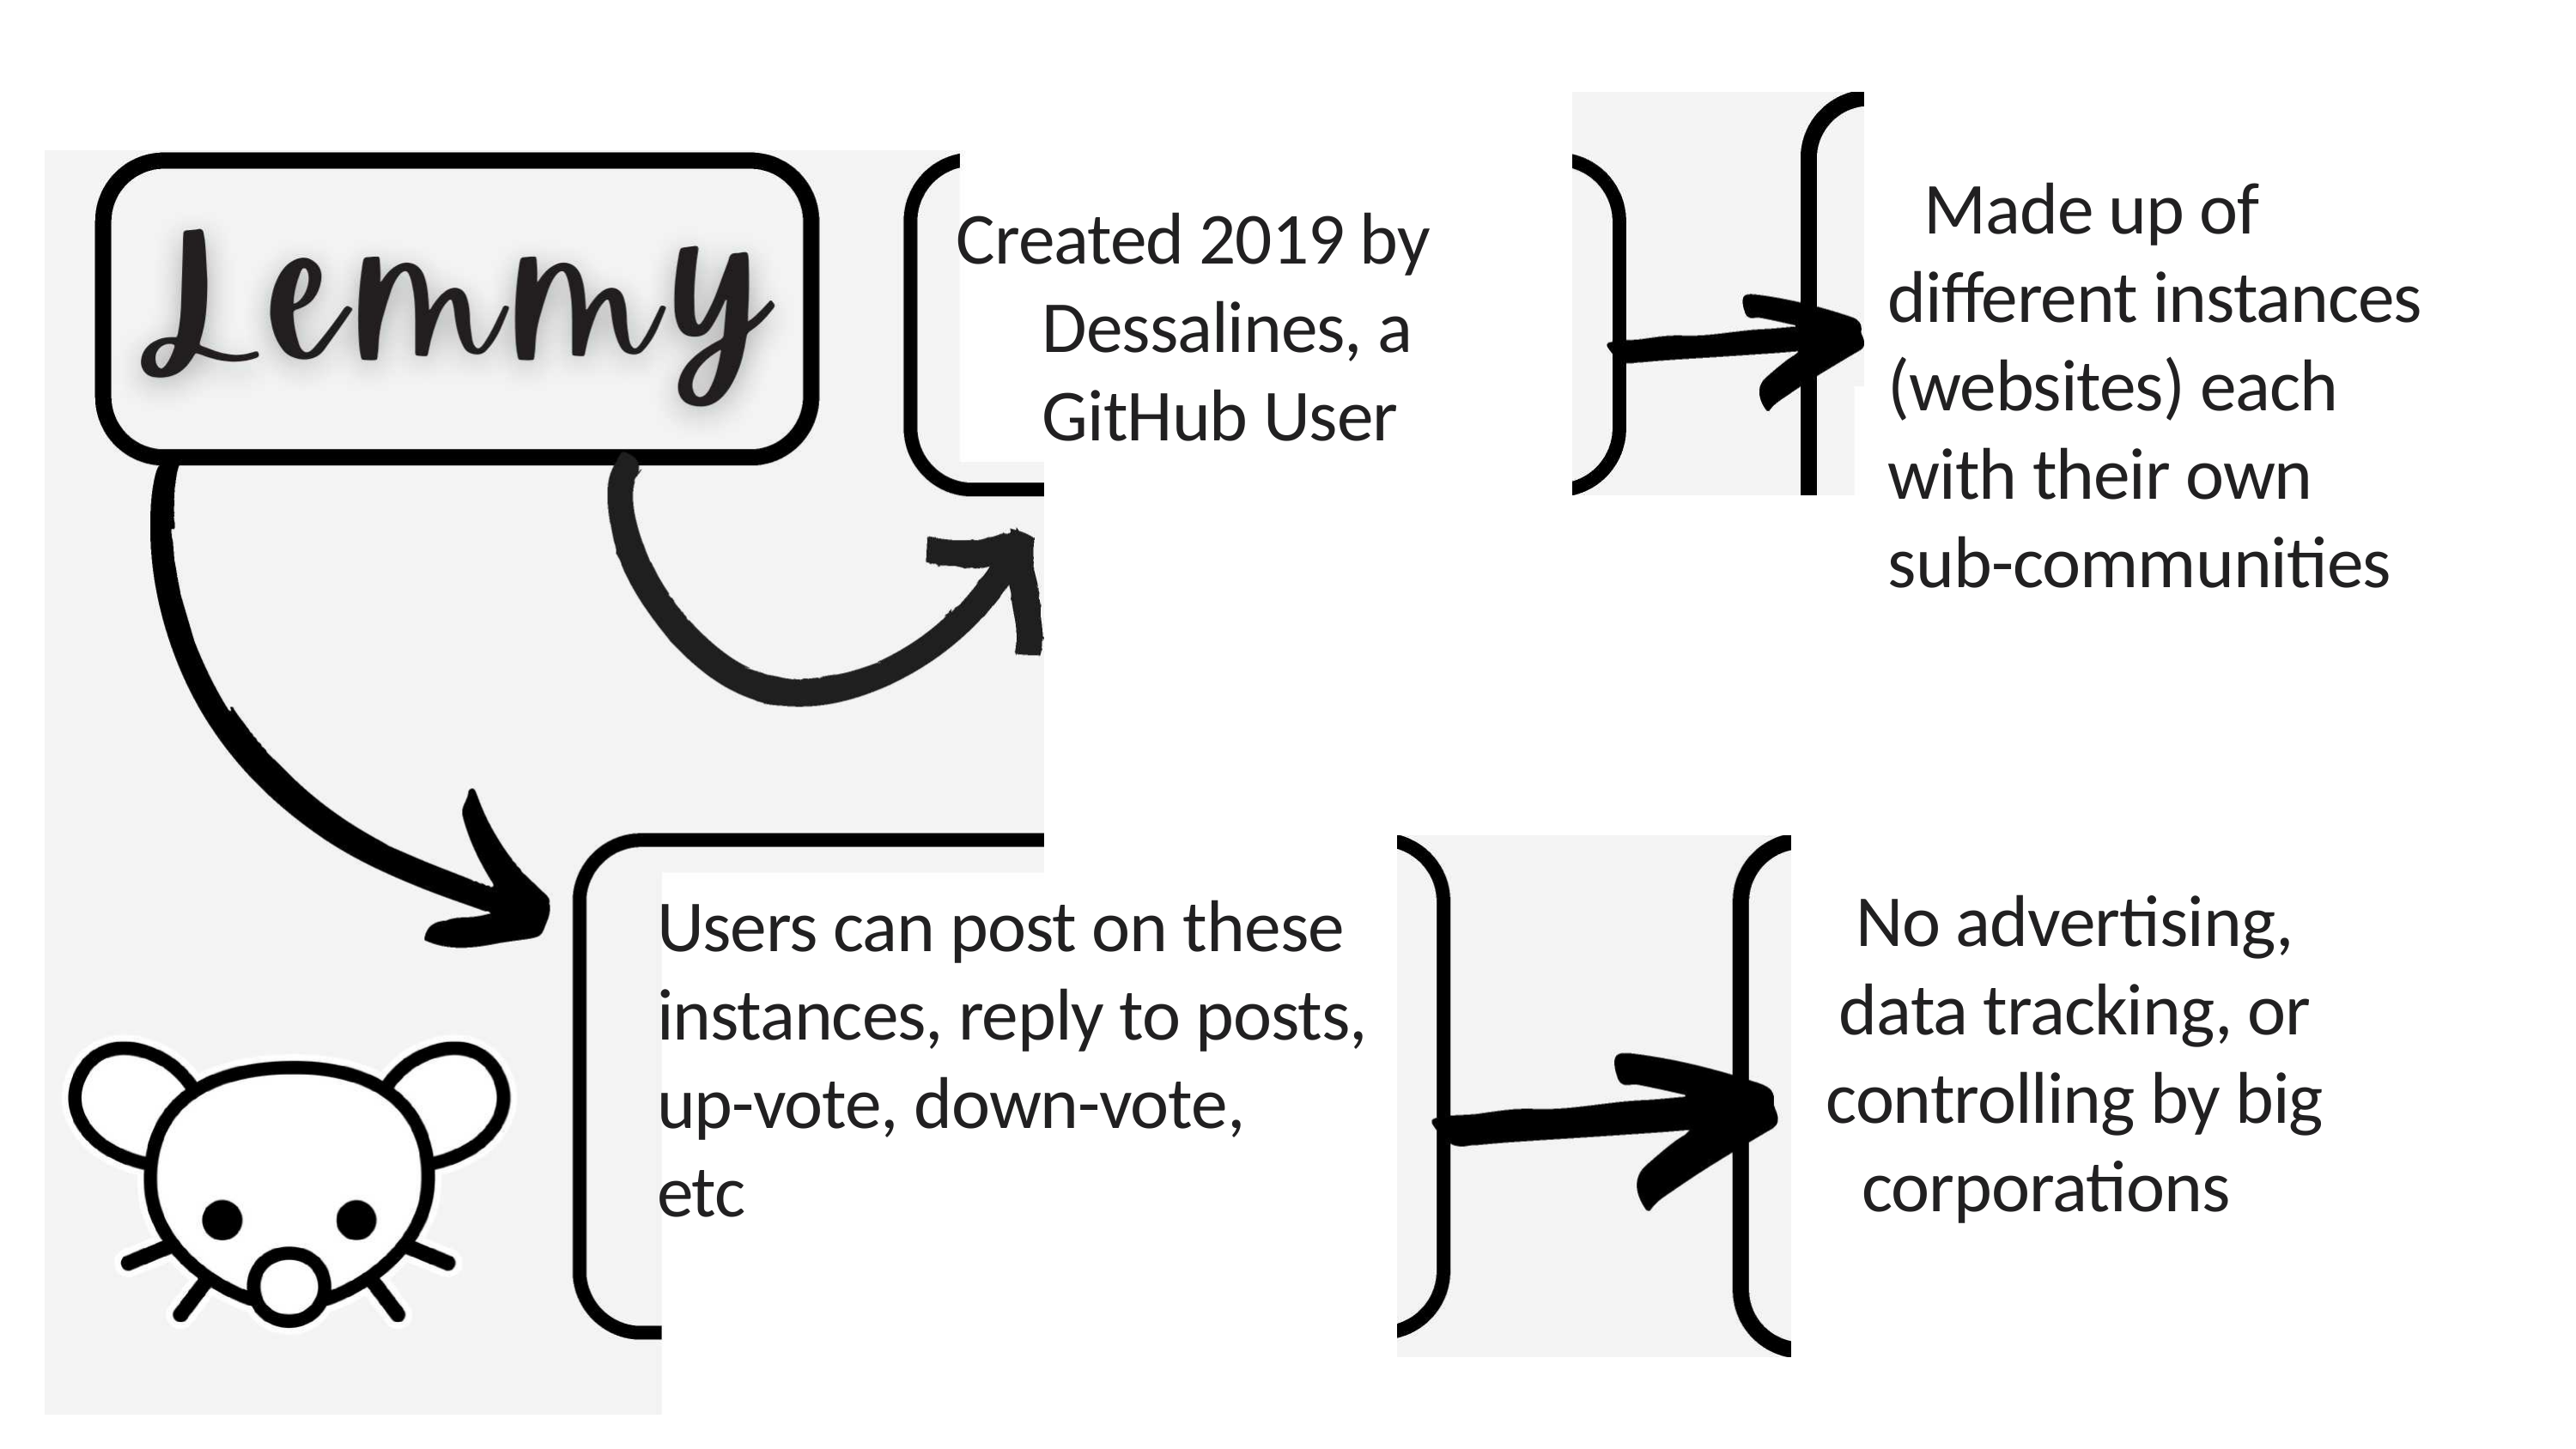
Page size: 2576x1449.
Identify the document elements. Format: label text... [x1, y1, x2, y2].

text_box Made up of different instances (websites) each with their own sub-communities [1888, 161, 2448, 575]
text_box No advertising, data tracking, or controlling by big corporations [1812, 873, 2372, 1310]
picture [45, 150, 1044, 1415]
text_box Users can post on these instances, reply to posts, up-vote, down-vote, etc [657, 878, 1369, 1290]
text_box Created 2019 by Dessalines, a GitHub User [957, 191, 1568, 441]
picture [1397, 835, 1791, 1358]
picture [1572, 92, 1864, 496]
